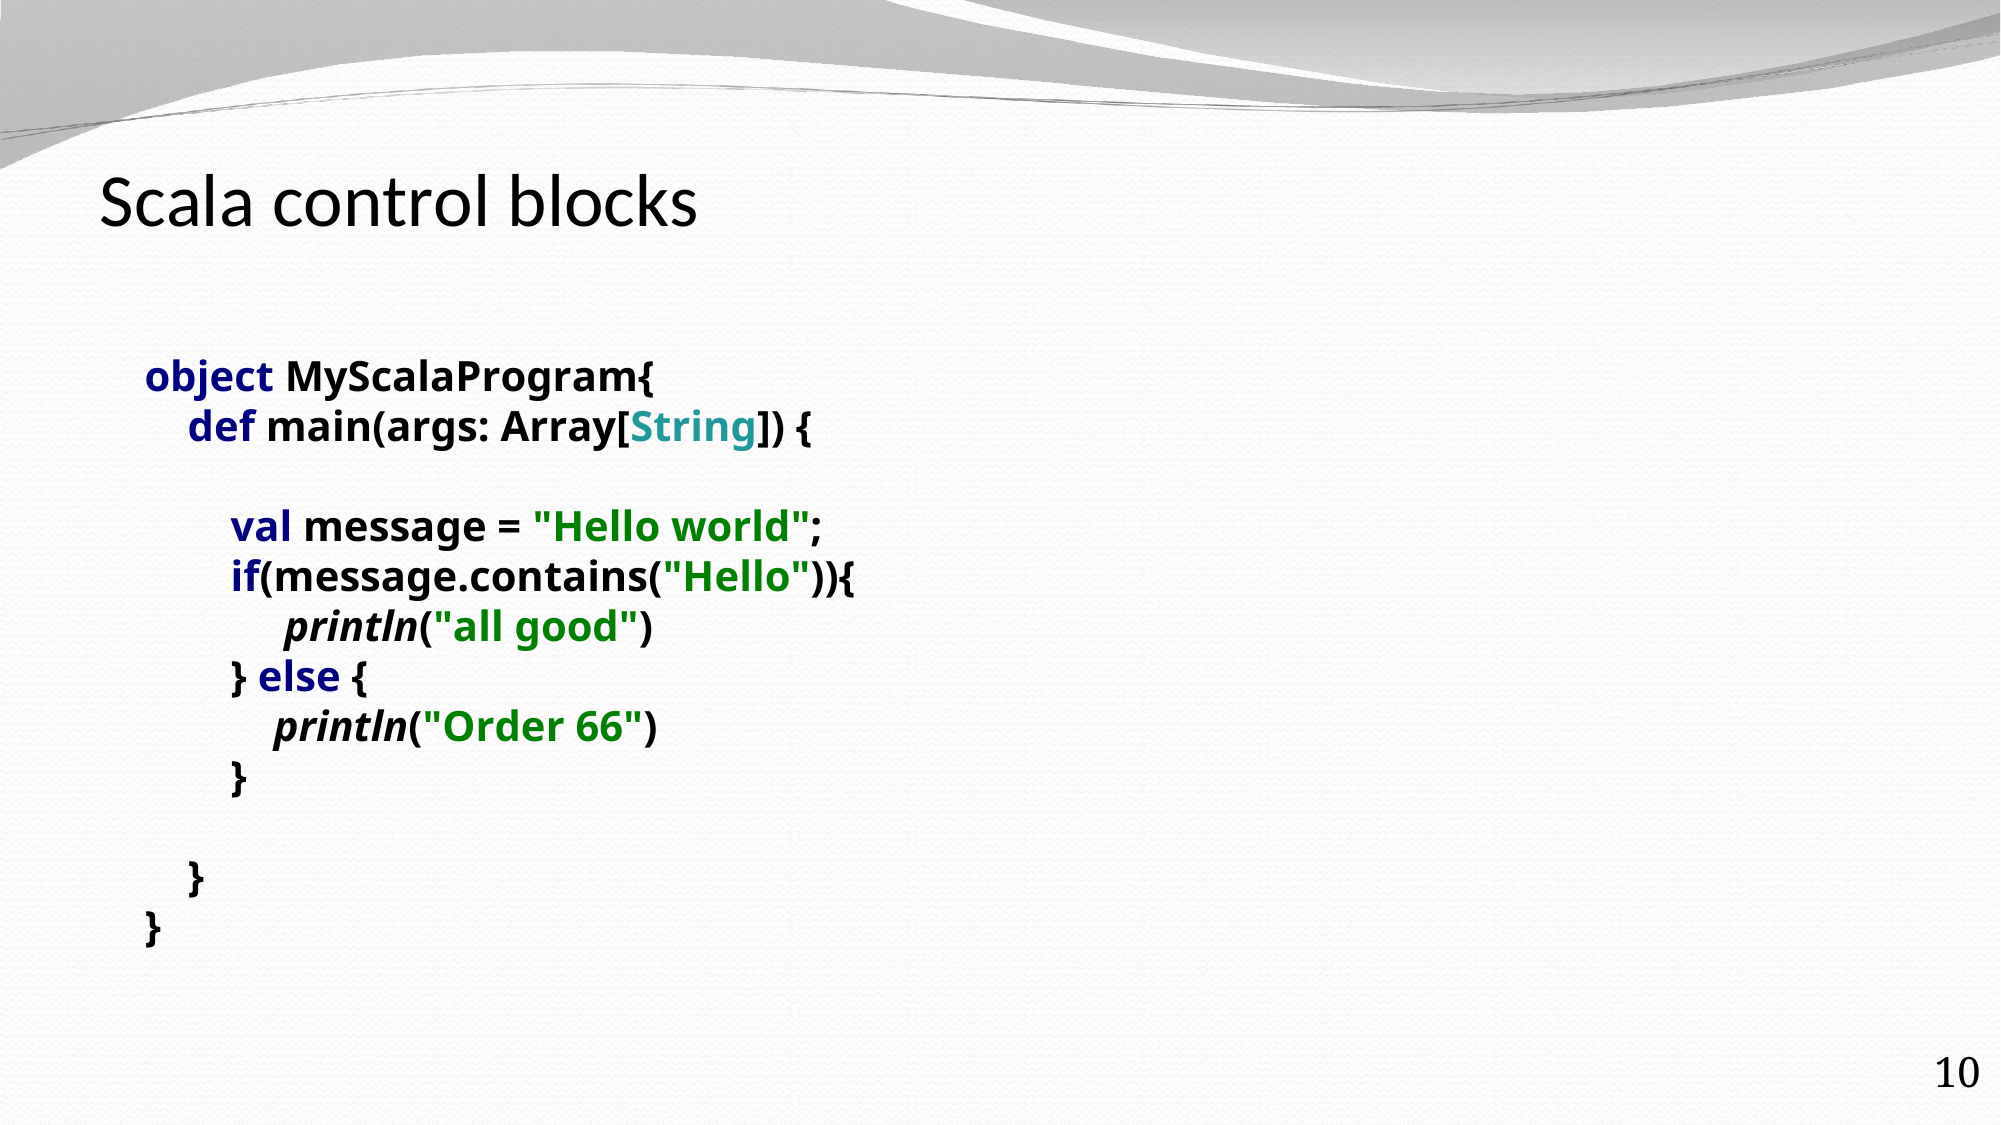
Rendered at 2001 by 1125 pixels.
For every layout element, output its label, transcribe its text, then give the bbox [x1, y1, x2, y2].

text_box <numéro> [1813, 1042, 1981, 1103]
picture [0, 0, 2001, 1125]
text_box object MyScalaProgram{ def main(args: Array[String]) { val message = "Hello world"; if(message.contains("Hello")){ println("all good") } else { println("Order 66") } } } [129, 342, 906, 958]
title Scala control blocks [99, 54, 1985, 242]
